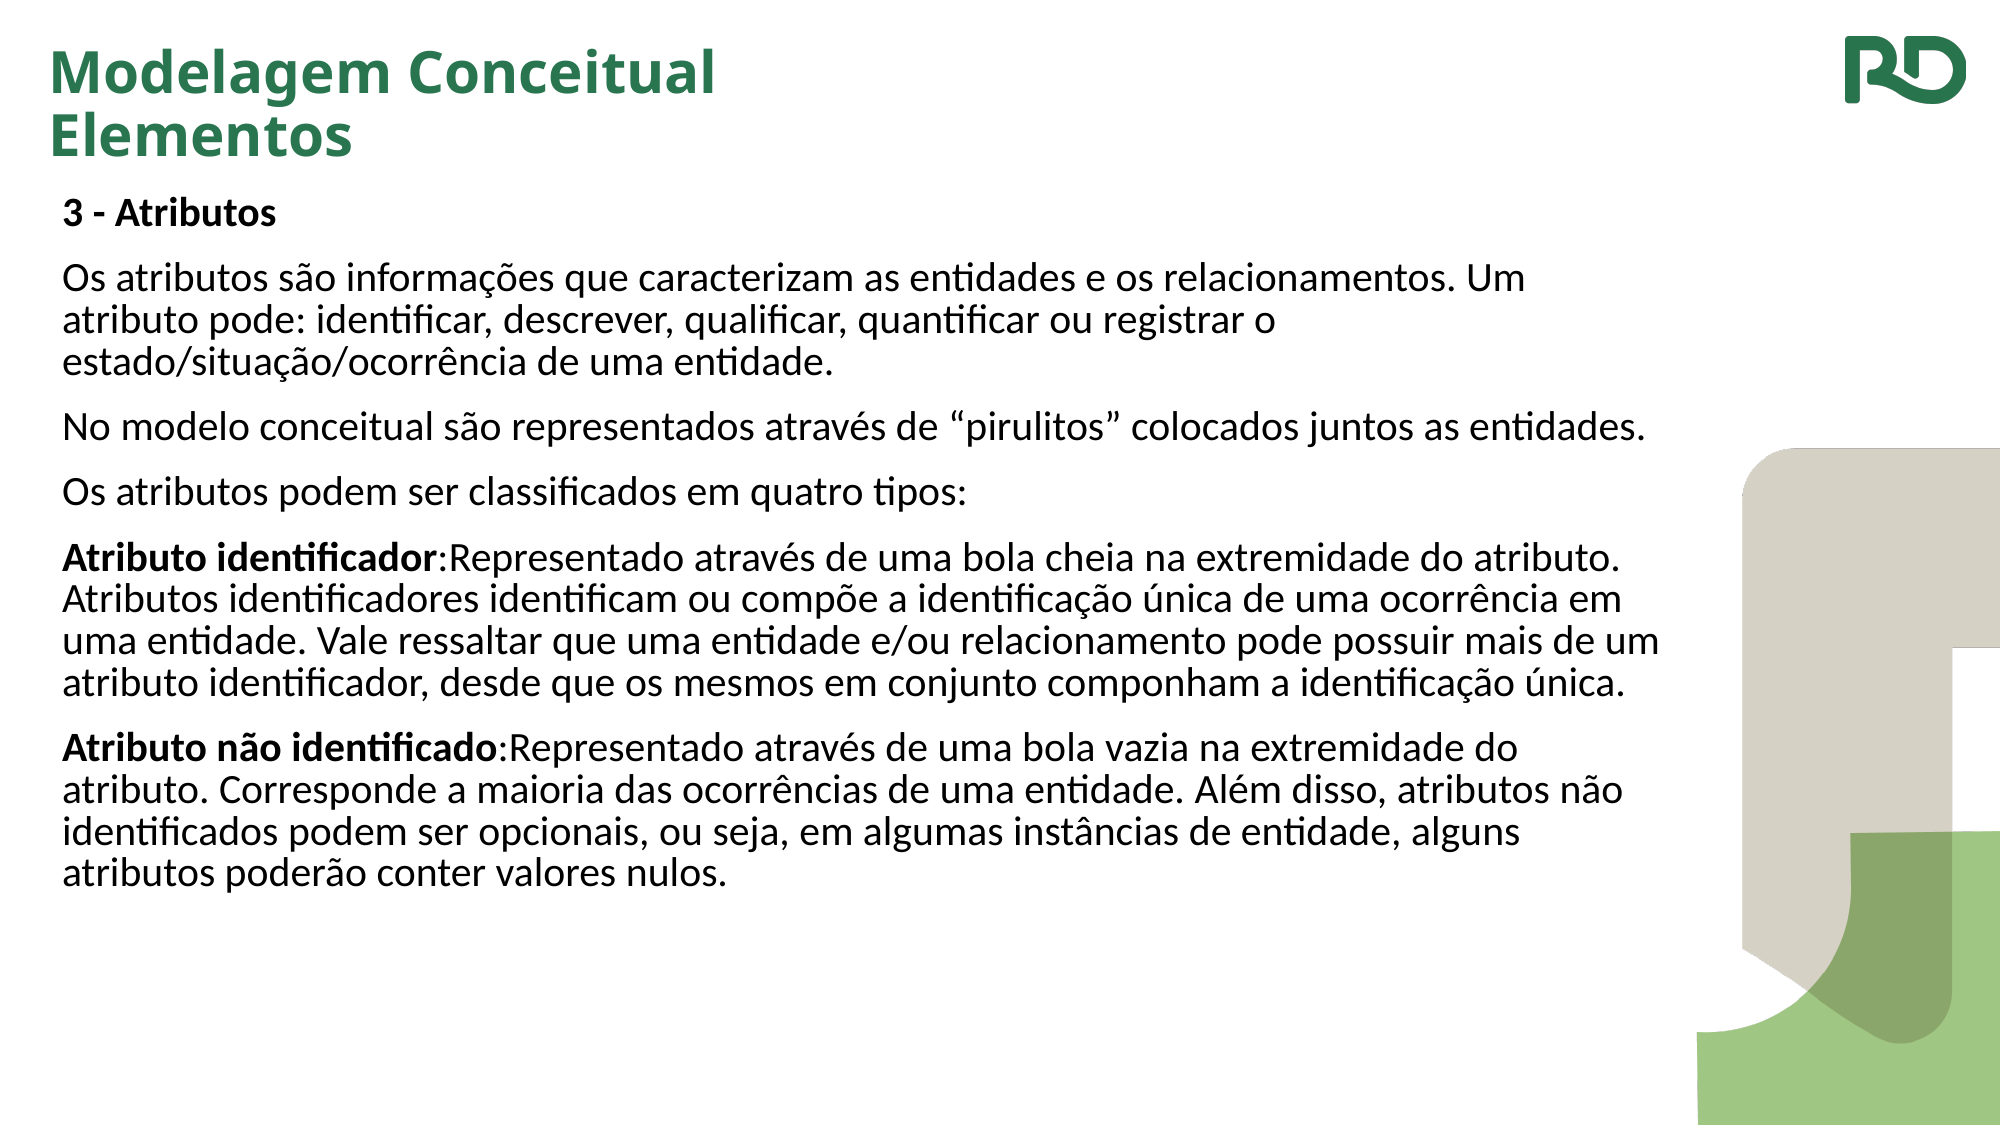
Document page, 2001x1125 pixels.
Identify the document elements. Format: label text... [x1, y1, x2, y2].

text_box 3 - Atributos Os atributos são informações que caracterizam as entidades e os relacionamentos. Um atributo pode: identificar, descrever, qualificar, quantificar ou registrar o estado/situação/ocorrência de uma entidade. No modelo conceitual são representados através de “pirulitos” colocados juntos as entidades. Os atributos podem ser classificados em quatro tipos: Atributo identificador:Representado através de uma bola cheia na extremidade do atributo. Atributos identificadores identificam ou compõe a identificação única de uma ocorrência em uma entidade. Vale ressaltar que uma entidade e/ou relacionamento pode possuir mais de um atributo identificador, desde que os mesmos em conjunto componham a identificação única. Atributo não identificado:Representado através de uma bola vazia na extremidade do atributo. Corresponde a maioria das ocorrências de uma entidade. Além disso, atributos não identificados podem ser opcionais, ou seja, em algumas instâncias de entidade, alguns atributos poderão conter valores nulos. [47, 187, 1678, 922]
picture [1683, 416, 2000, 1125]
text_box Modelagem Conceitual Elementos [33, 35, 1477, 180]
